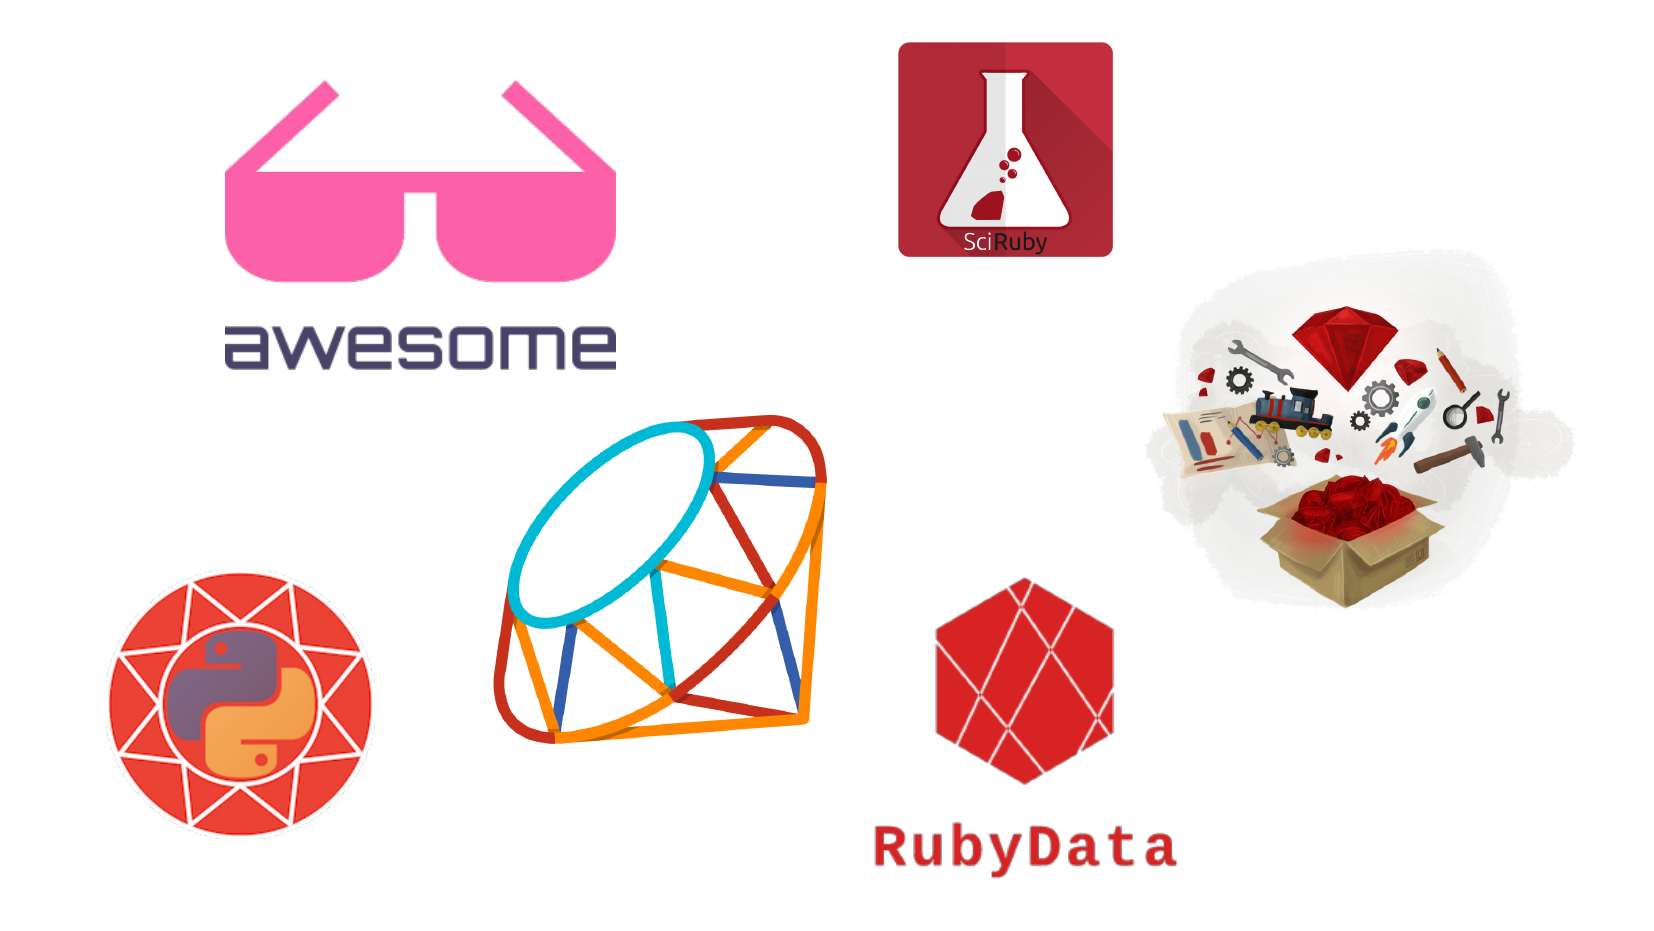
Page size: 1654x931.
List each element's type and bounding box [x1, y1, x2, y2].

picture [105, 569, 376, 841]
picture [870, 14, 1141, 286]
picture [225, 30, 839, 751]
picture [870, 244, 1576, 886]
